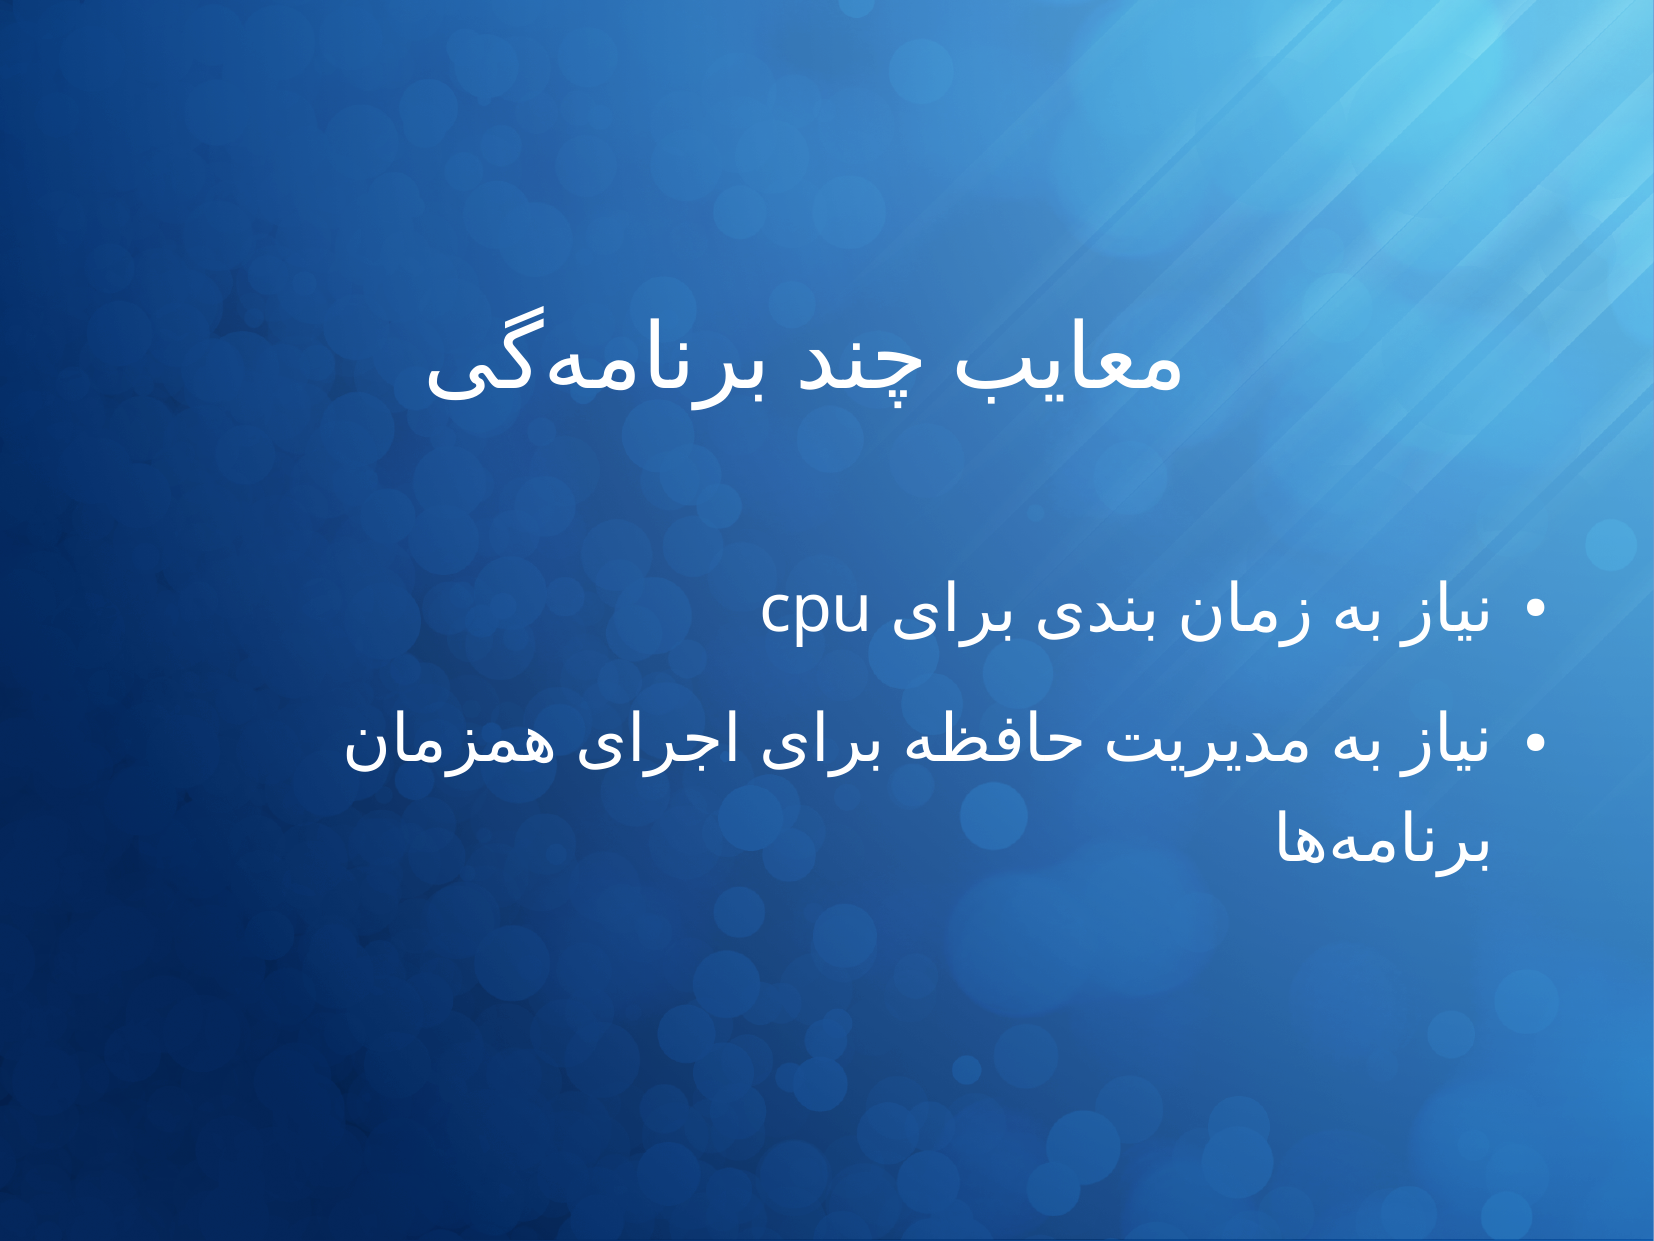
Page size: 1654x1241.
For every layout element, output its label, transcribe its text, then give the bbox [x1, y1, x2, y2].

picture [0, 0, 1654, 1241]
list نیاز به زمان بندی برای cpu نیاز به مدیریت حافظه برای اجرای همزمان برنامه‌ها [112, 545, 1566, 889]
title معایب چند برنامه‌گی [112, 282, 1501, 451]
